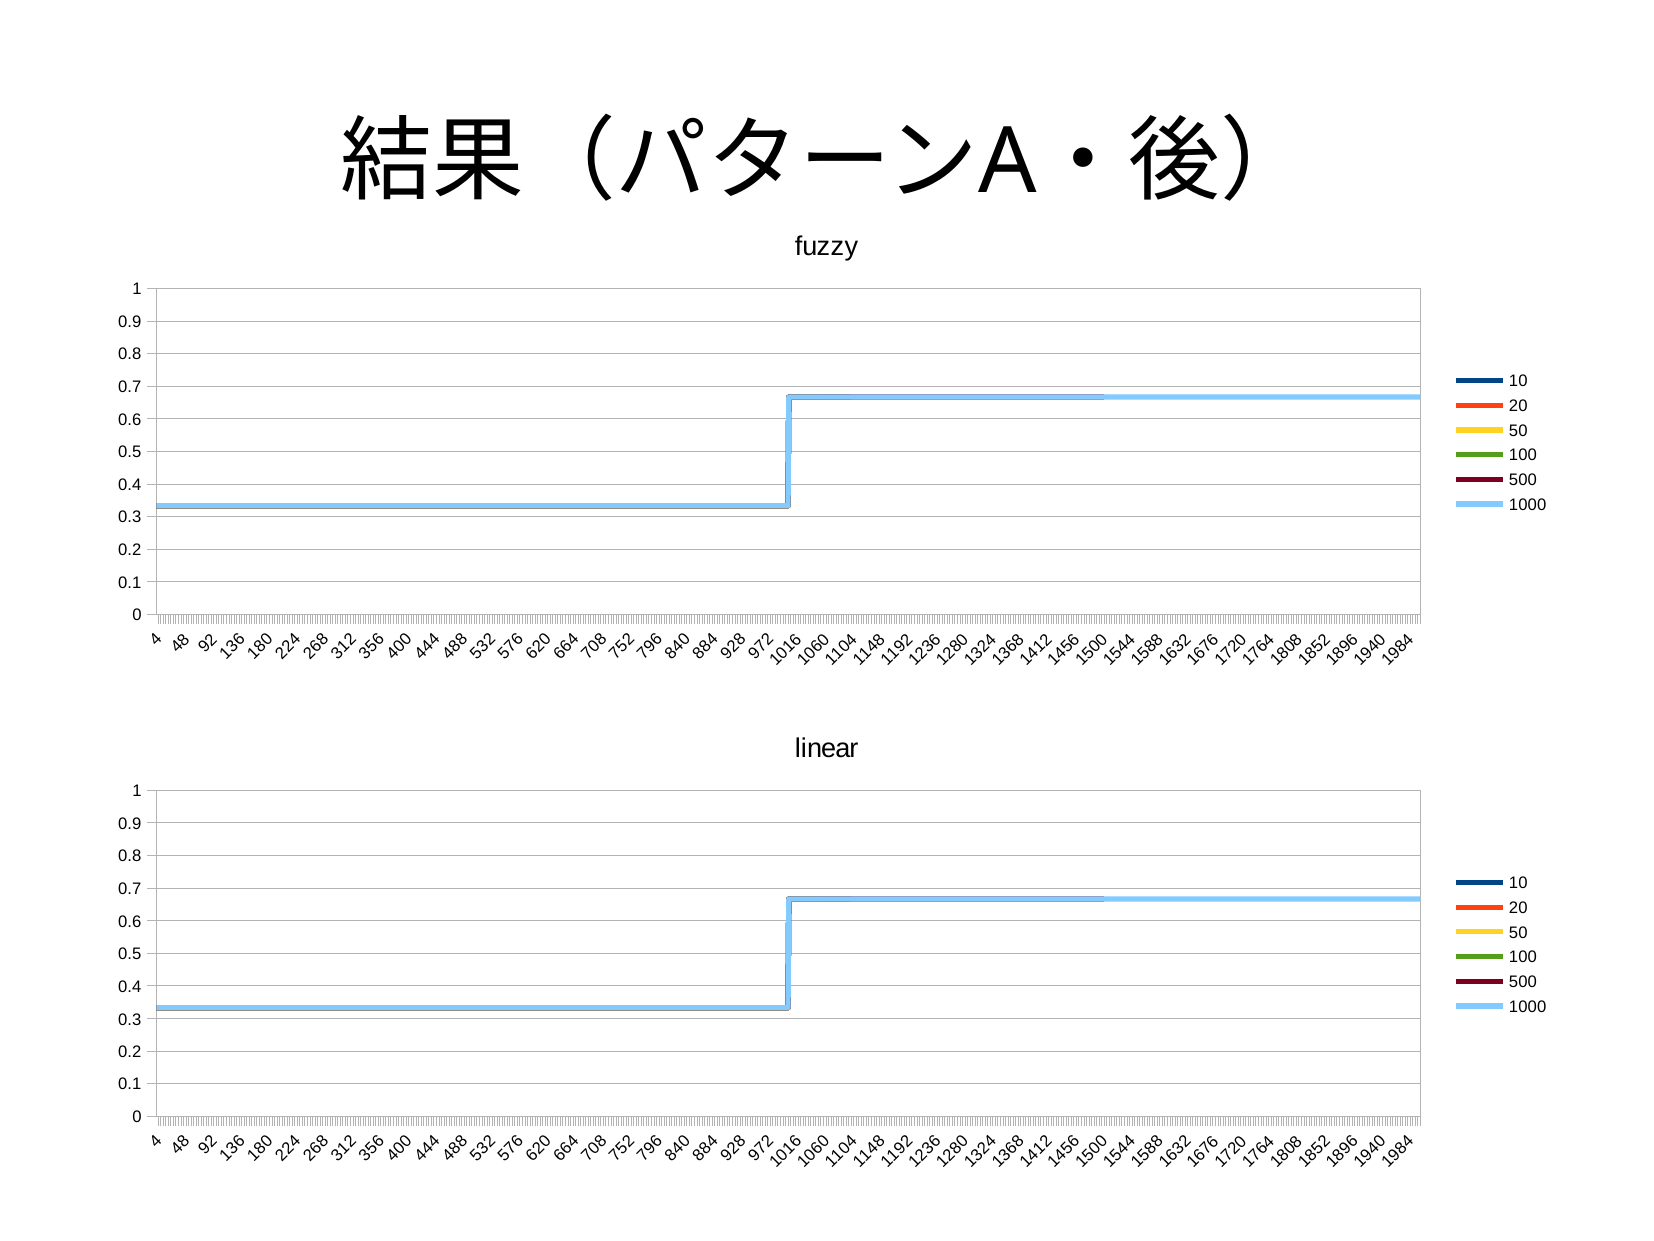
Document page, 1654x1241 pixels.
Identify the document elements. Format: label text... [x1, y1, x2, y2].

chart [88, 206, 1565, 679]
chart [88, 708, 1565, 1181]
title 結果（パターンA・後） [82, 56, 1571, 250]
